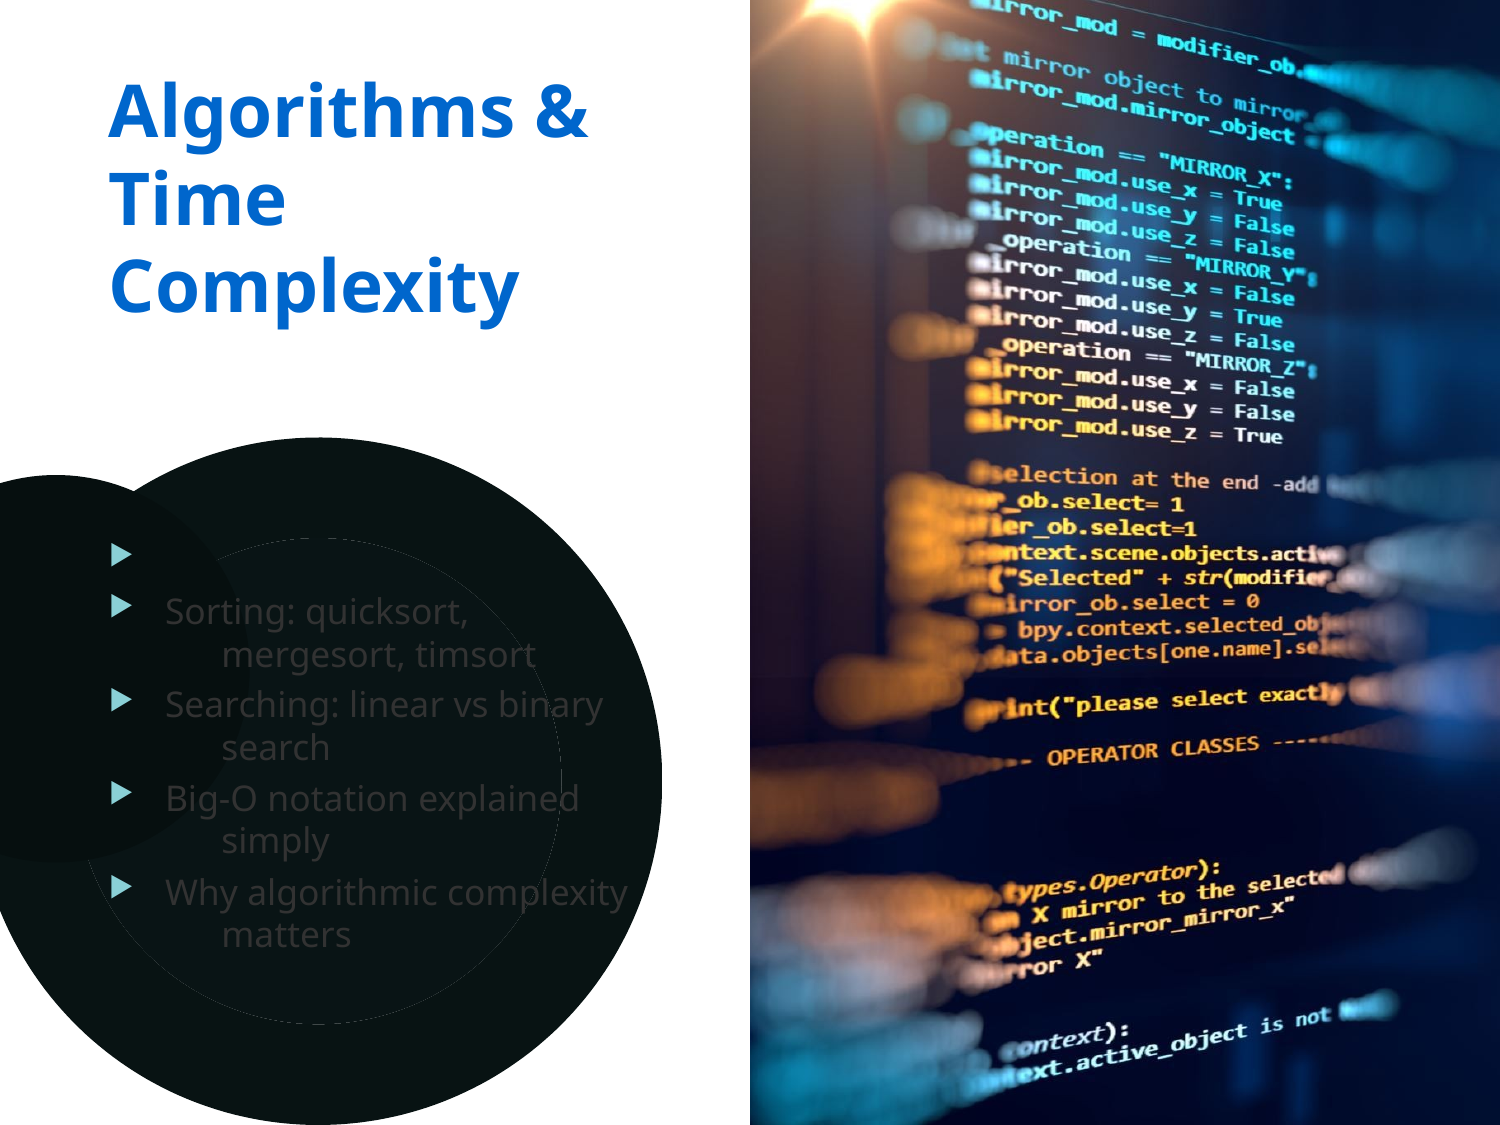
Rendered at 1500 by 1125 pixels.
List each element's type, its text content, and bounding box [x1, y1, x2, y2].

picture [1306, 69, 1323, 78]
picture [750, 0, 1500, 1125]
title Algorithms & Time Complexity [93, 57, 666, 324]
list Sorting: quicksort, mergesort, timsort Searching: linear vs binary search Big-O notation explained simply Why algorithmic complexity matters [93, 450, 666, 1043]
picture [750, 1091, 758, 1125]
